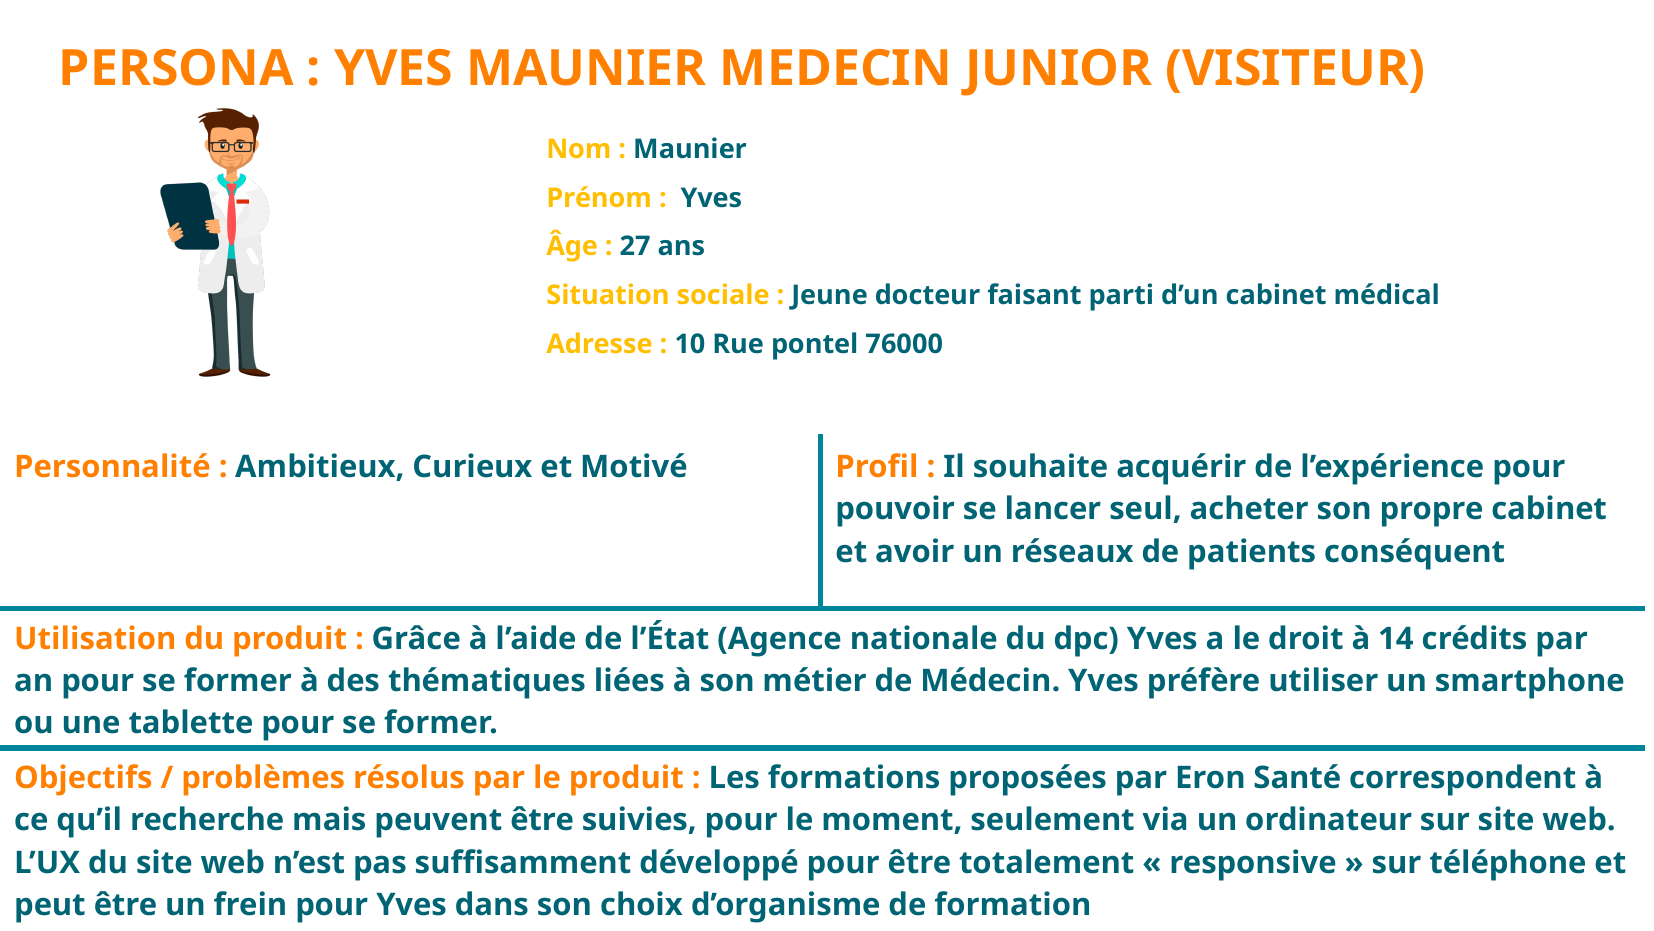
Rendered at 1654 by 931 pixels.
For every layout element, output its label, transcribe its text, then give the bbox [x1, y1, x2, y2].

table_header Personnalité : Ambitieux, Curieux et Motivé [2, 440, 818, 606]
table_cell Utilisation du produit : Grâce à l’aide de l’État (Agence nationale du dpc) Yves a le droit à 14 crédits par an pour se former à des thématiques liées à son métier de Médecin. Yves préfère utiliser un smartphone ou une tablette pour se former. [2, 611, 1639, 745]
text_box Nom : Maunier Prénom : Yves Âge : 27 ans Situation sociale : Jeune docteur faisant parti d’un cabinet médical Adresse : 10 Rue pontel 76000 [531, 107, 1511, 367]
table_cell Objectifs / problèmes résolus par le produit : Les formations proposées par Eron Santé correspondent à ce qu’il recherche mais peuvent être suivies, pour le moment, seulement via un ordinateur sur site web. L’UX du site web n’est pas suffisamment développé pour être totalement « responsive » sur téléphone et peut être un frein pour Yves dans son choix d’organisme de formation [2, 751, 1639, 931]
picture [158, 107, 272, 378]
text_box Persona : Yves Maunier MEDECIN JuNIOR (VisitEUr) [59, 42, 1654, 97]
table_header Profil : Il souhaite acquérir de l’expérience pour pouvoir se lancer seul, acheter son propre cabinet et avoir un réseaux de patients conséquent [823, 440, 1639, 606]
